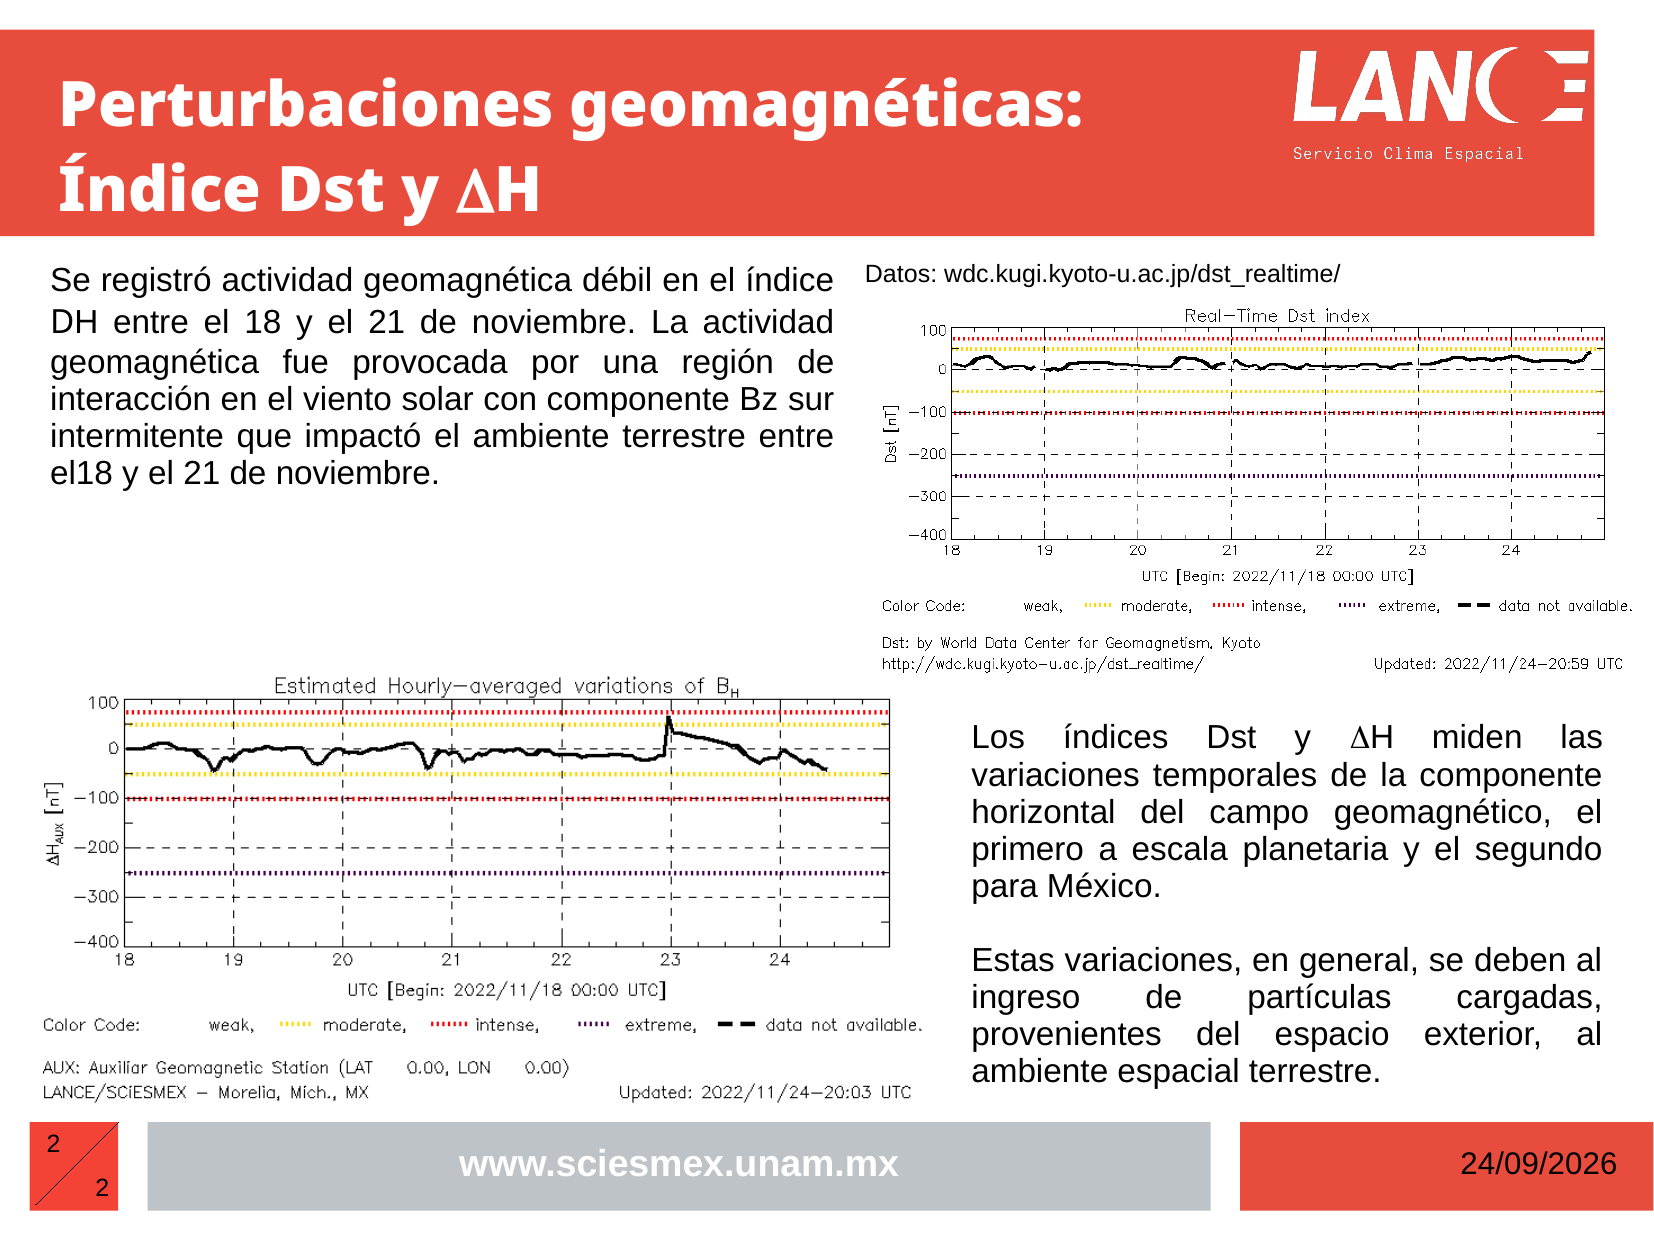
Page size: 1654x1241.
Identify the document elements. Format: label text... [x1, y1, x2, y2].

picture [1293, 47, 1589, 162]
text_box www.sciesmex.unam.mx [153, 1122, 1205, 1205]
text_box Los índices Dst y DH miden las variaciones temporales de la componente horizontal del campo geomagnético, el primero a escala planetaria y el segundo para México. Estas variaciones, en general, se deben al ingreso de partículas cargadas, provenientes del espacio exterior, al ambiente espacial terrestre. [956, 711, 1619, 1097]
text_box Datos: wdc.kugi.kyoto-u.ac.jp/dst_realtime/ [850, 252, 1371, 296]
text_box Se registró actividad geomagnética débil en el índice DH entre el 18 y el 21 de noviembre. La actividad geomagnética fue provocada por una región de interacción en el viento solar con componente Bz sur intermitente que impactó el ambiente terrestre entre el18 y el 21 de noviembre. [35, 253, 851, 640]
text_box 24/11/2022 [1424, 1122, 1654, 1205]
text_box <número> [31, 1122, 176, 1170]
title Perturbaciones geomagnéticas: Índice Dst y DH [59, 59, 1312, 207]
picture [34, 289, 1642, 1105]
text_box 2 [35, 1151, 125, 1209]
